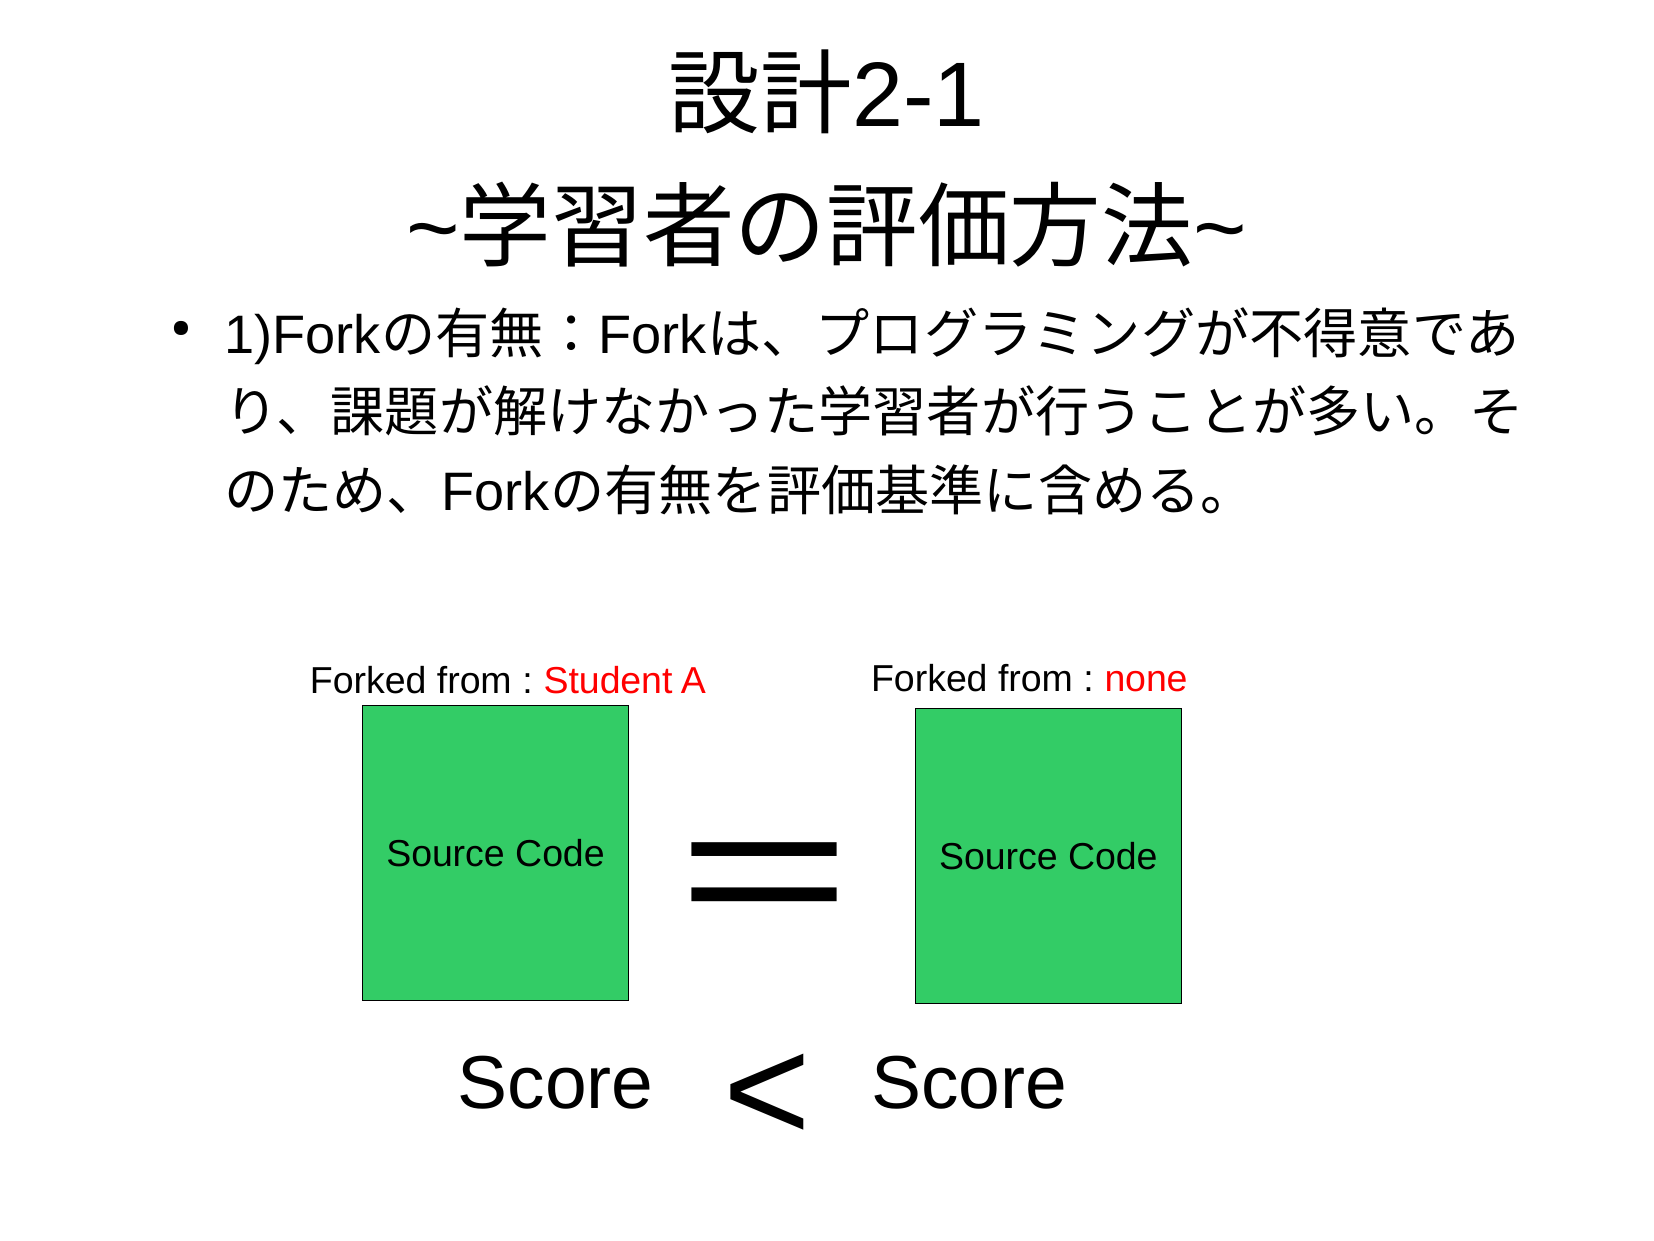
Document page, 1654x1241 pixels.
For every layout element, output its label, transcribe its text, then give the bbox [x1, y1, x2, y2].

text_box Forked from : Student A [295, 651, 739, 709]
text_box Source Code [915, 708, 1182, 998]
title 設計2-1 ~学習者の評価方法~ [82, 36, 1571, 270]
text_box Score [442, 1033, 708, 1133]
list 1)Forkの有無：Forkは、プログラミングが不得意であり、課題が解けなかった学習者が行うことが多い。そのため、Forkの有無を評価基準に含める。 [82, 290, 1571, 1109]
text_box Source Code [362, 709, 629, 1001]
text_box ＝ [649, 708, 1063, 978]
text_box < [708, 998, 1329, 1182]
text_box Forked from : none [856, 649, 1241, 707]
